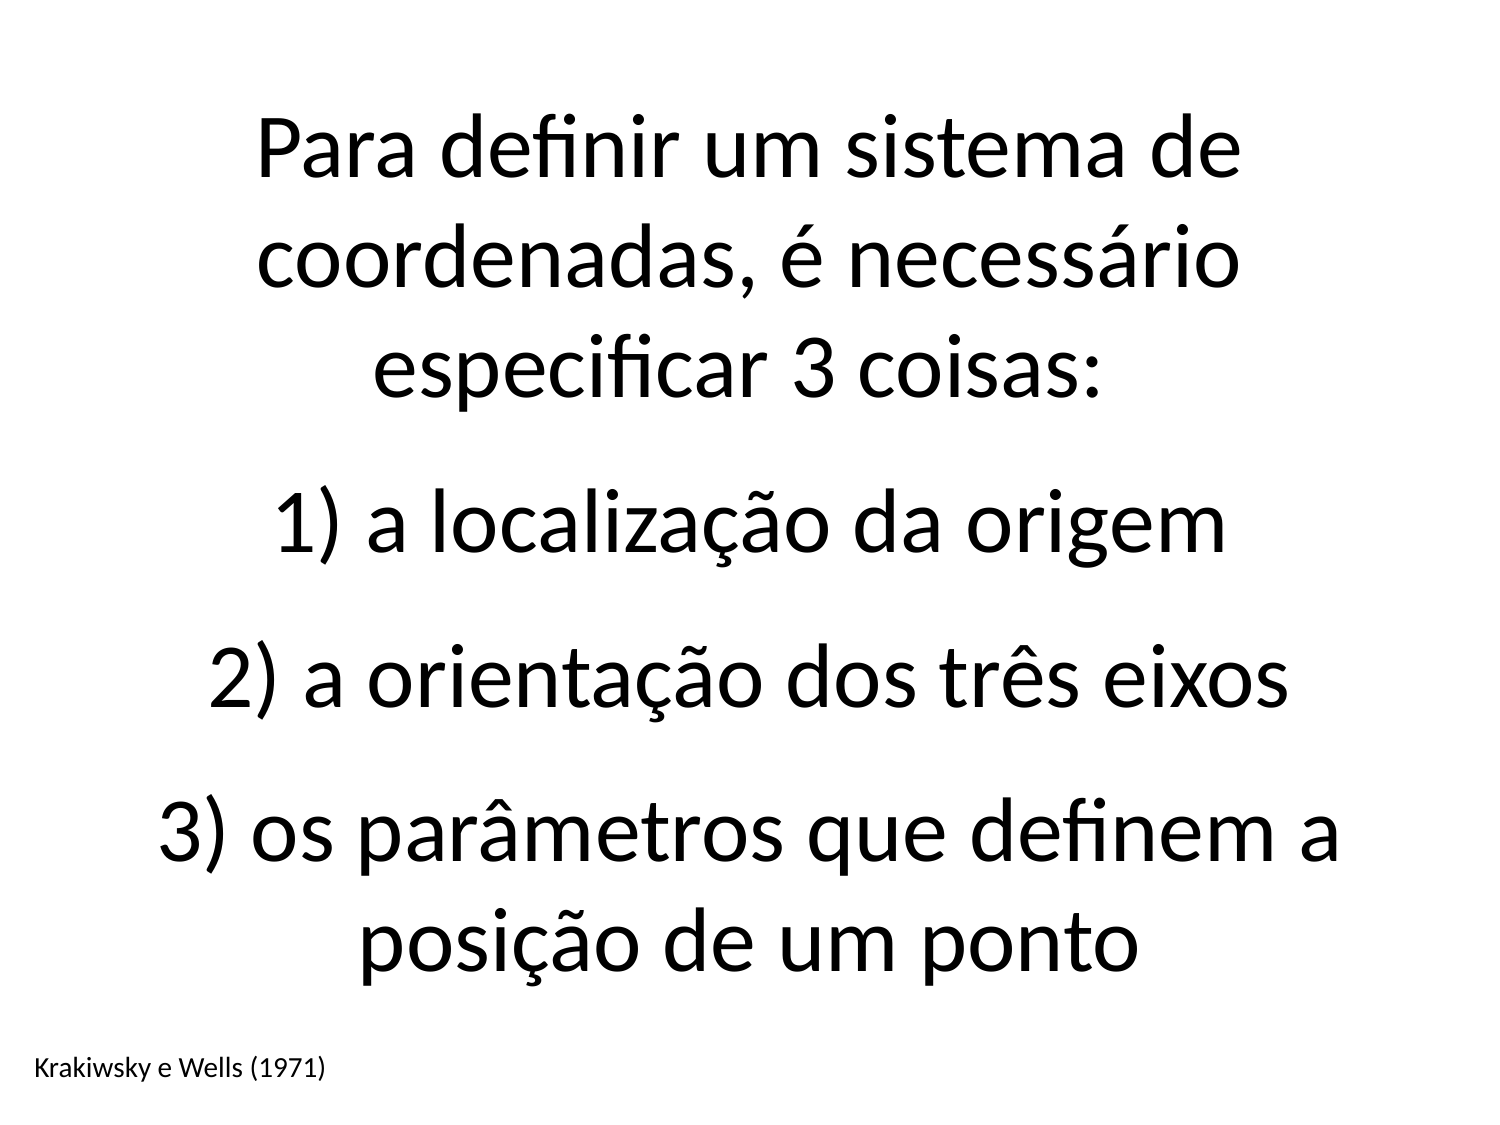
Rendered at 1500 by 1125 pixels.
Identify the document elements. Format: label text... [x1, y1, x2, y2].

text_box Para definir um sistema de coordenadas, é necessário especificar 3 coisas: 1) a localização da origem 2) a orientação dos três eixos 3) os parâmetros que definem a posição de um ponto [53, 78, 1447, 998]
text_box Krakiwsky e Wells (1971) [19, 1041, 342, 1091]
